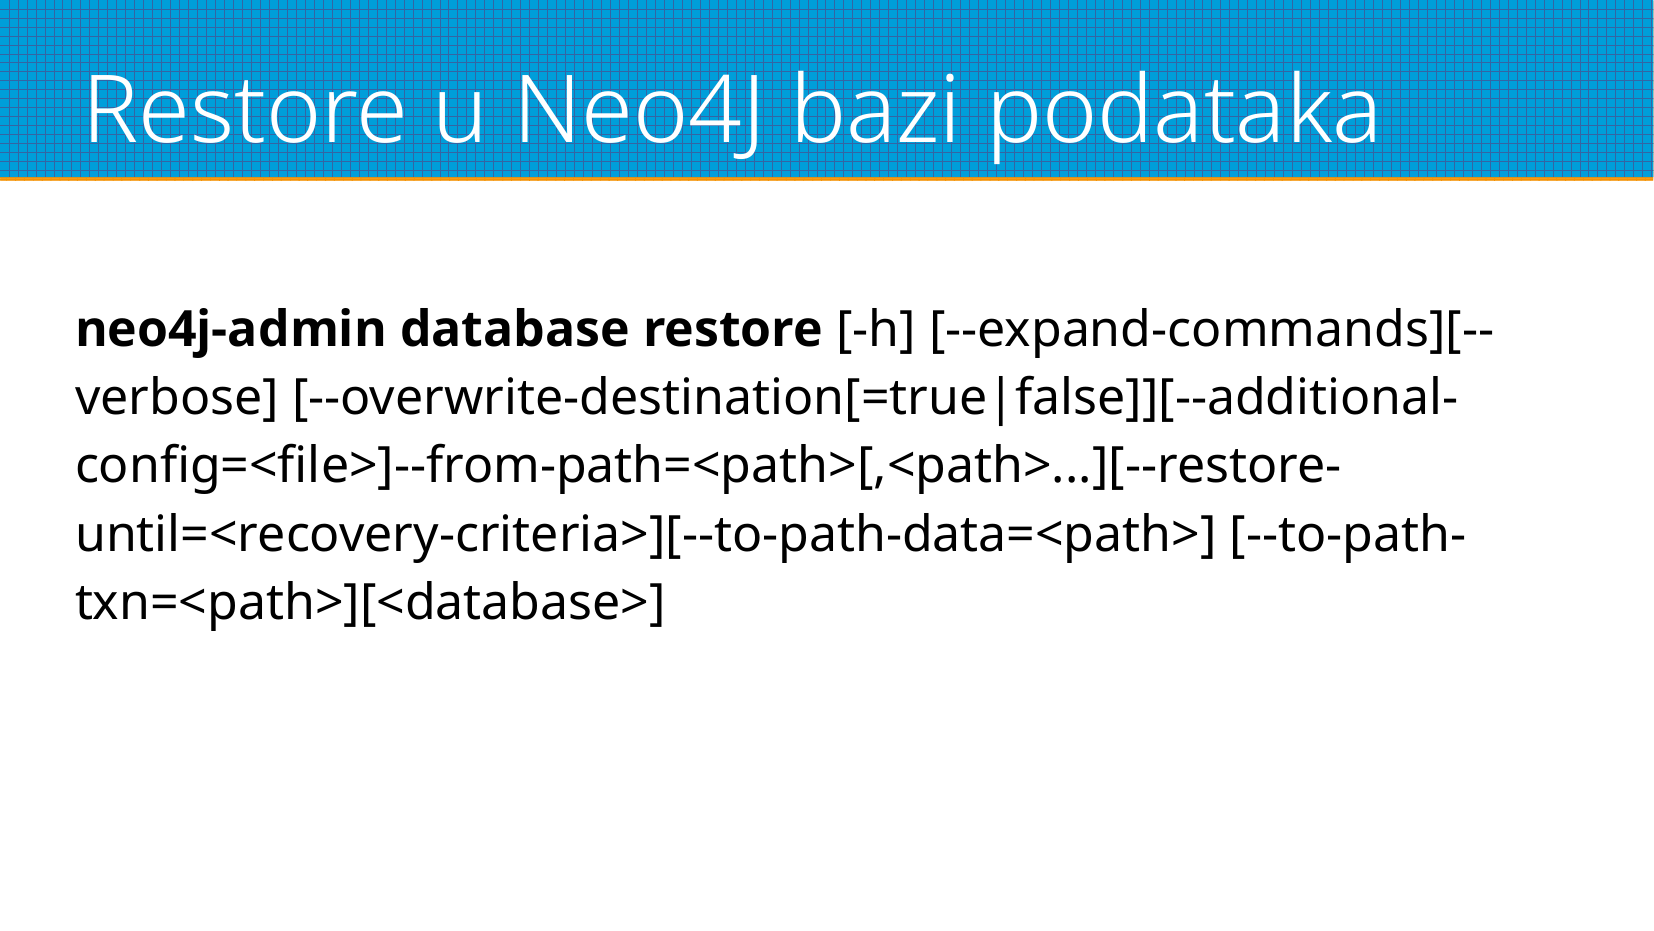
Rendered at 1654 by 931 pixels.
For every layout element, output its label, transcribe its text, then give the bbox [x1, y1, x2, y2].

title Restore u Neo4J bazi podataka [82, 14, 1571, 171]
list neo4j-admin database restore [-h] [--expand-commands][--verbose] [--overwrite-destination[=true|false]][--additional-config=<file>]--from-path=<path>[,<path>...][--restore-until=<recovery-criteria>][--to-path-data=<path>] [--to-path-txn=<path>][<database>] [75, 112, 1555, 687]
